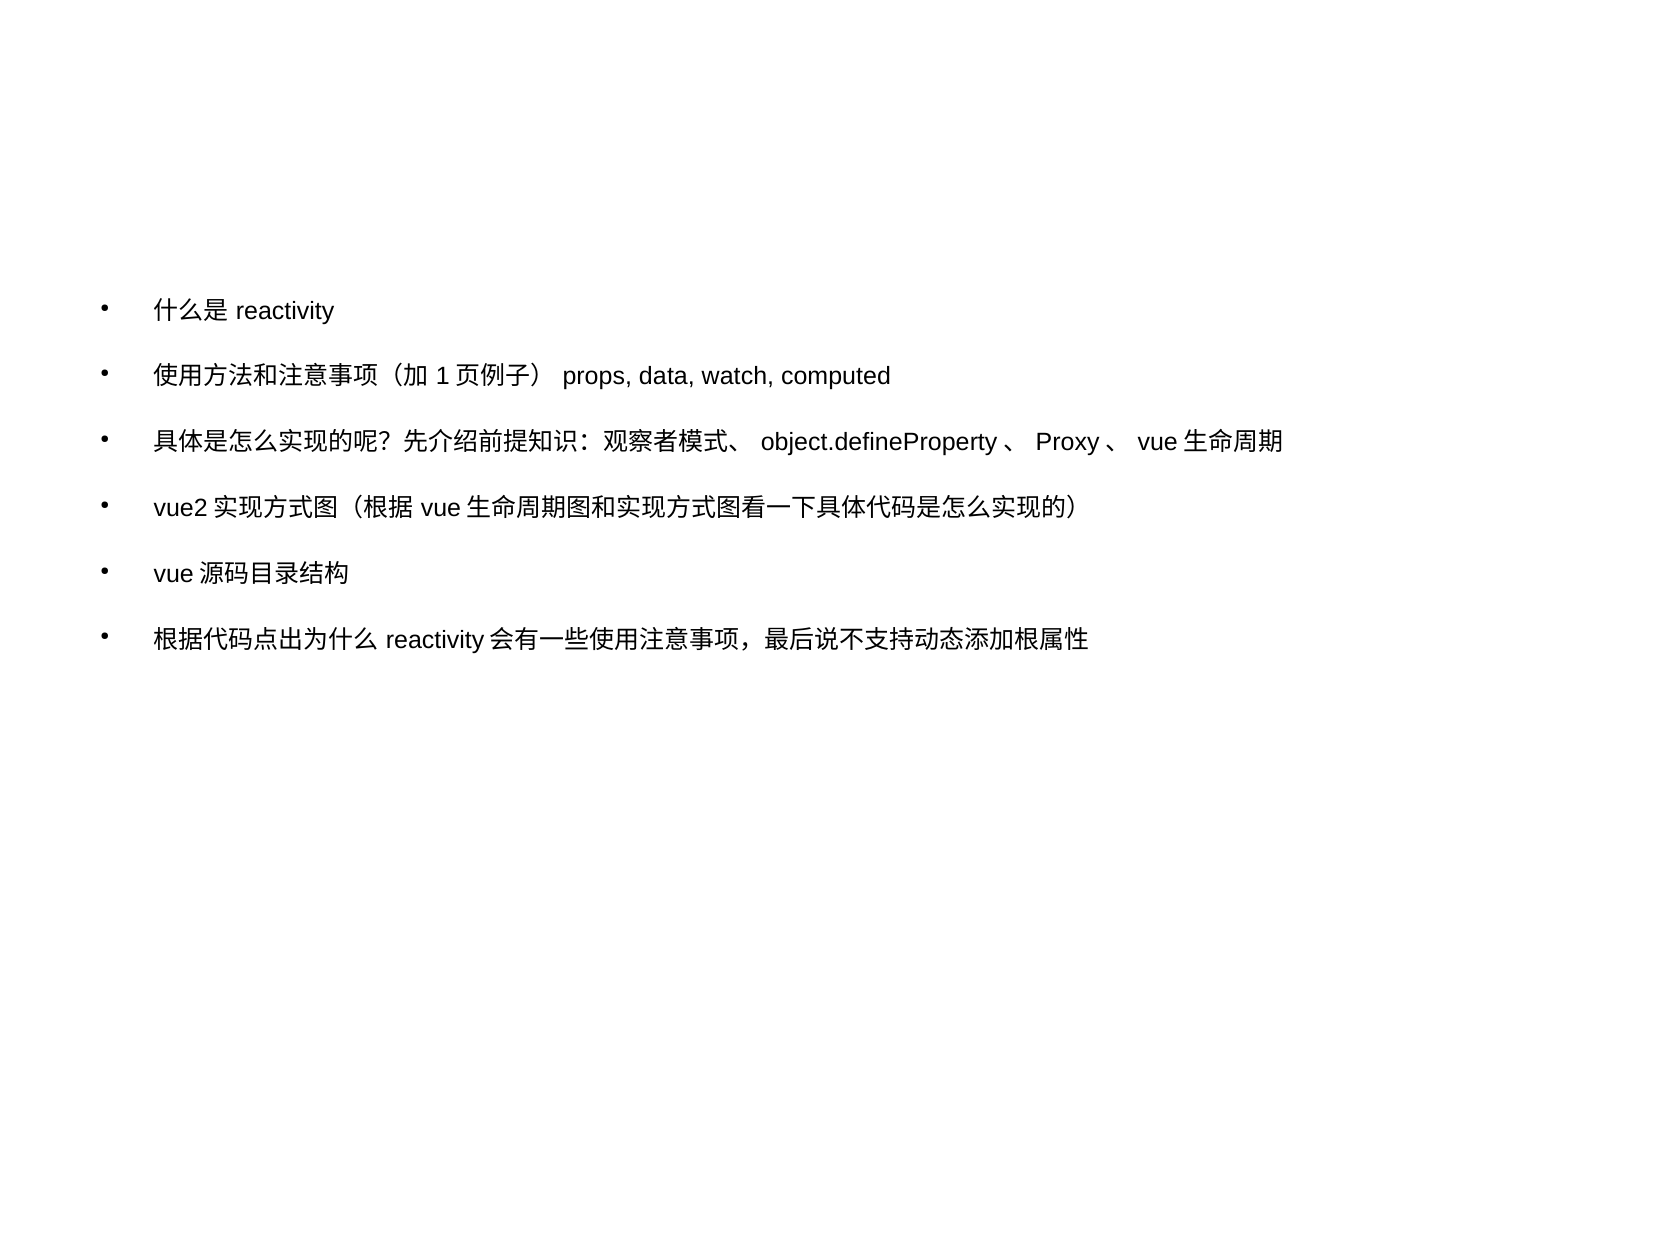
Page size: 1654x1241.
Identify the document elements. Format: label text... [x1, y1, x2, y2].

list 什么是reactivity 使用方法和注意事项（加1页例子）props, data, watch, computed 具体是怎么实现的呢？先介绍前提知识：观察者模式、object.defineProperty、Proxy、vue生命周期 vue2实现方式图（根据vue生命周期图和实现方式图看一下具体代码是怎么实现的） vue源码目录结构 根据代码点出为什么reactivity会有一些使用注意事项，最后说不支持动态添加根属性 [82, 290, 1571, 1010]
